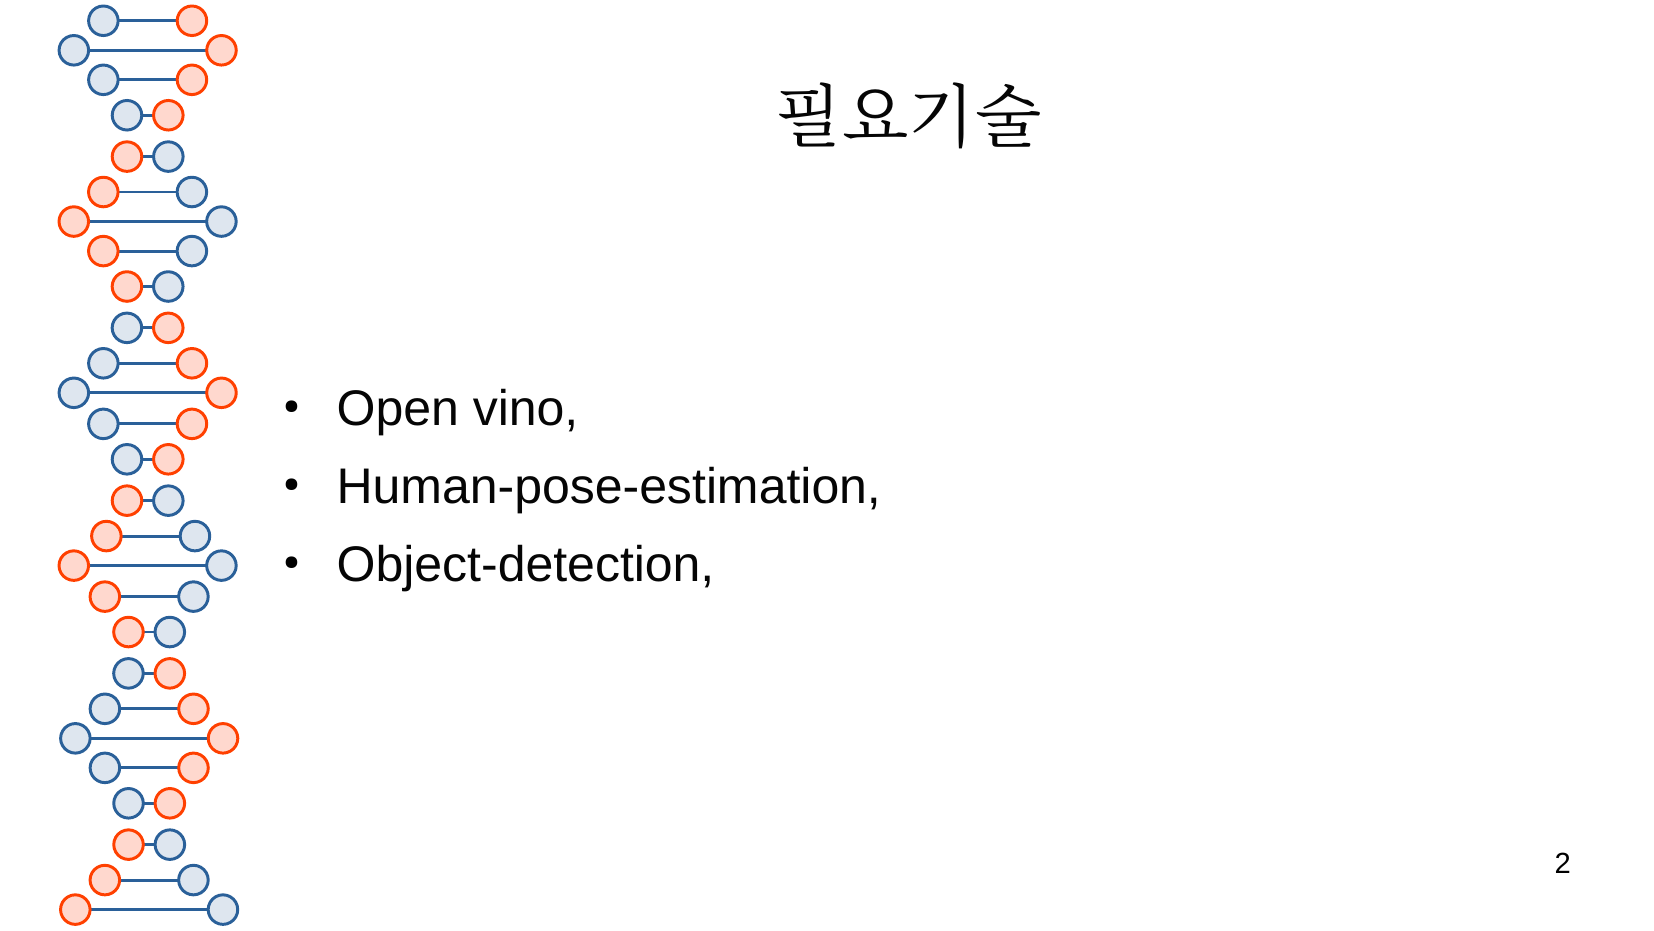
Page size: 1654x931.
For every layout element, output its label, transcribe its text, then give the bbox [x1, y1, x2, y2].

list Open vino, Human-pose-estimation, Object-detection, [265, 224, 1595, 764]
title 필요기술 [265, 35, 1595, 189]
